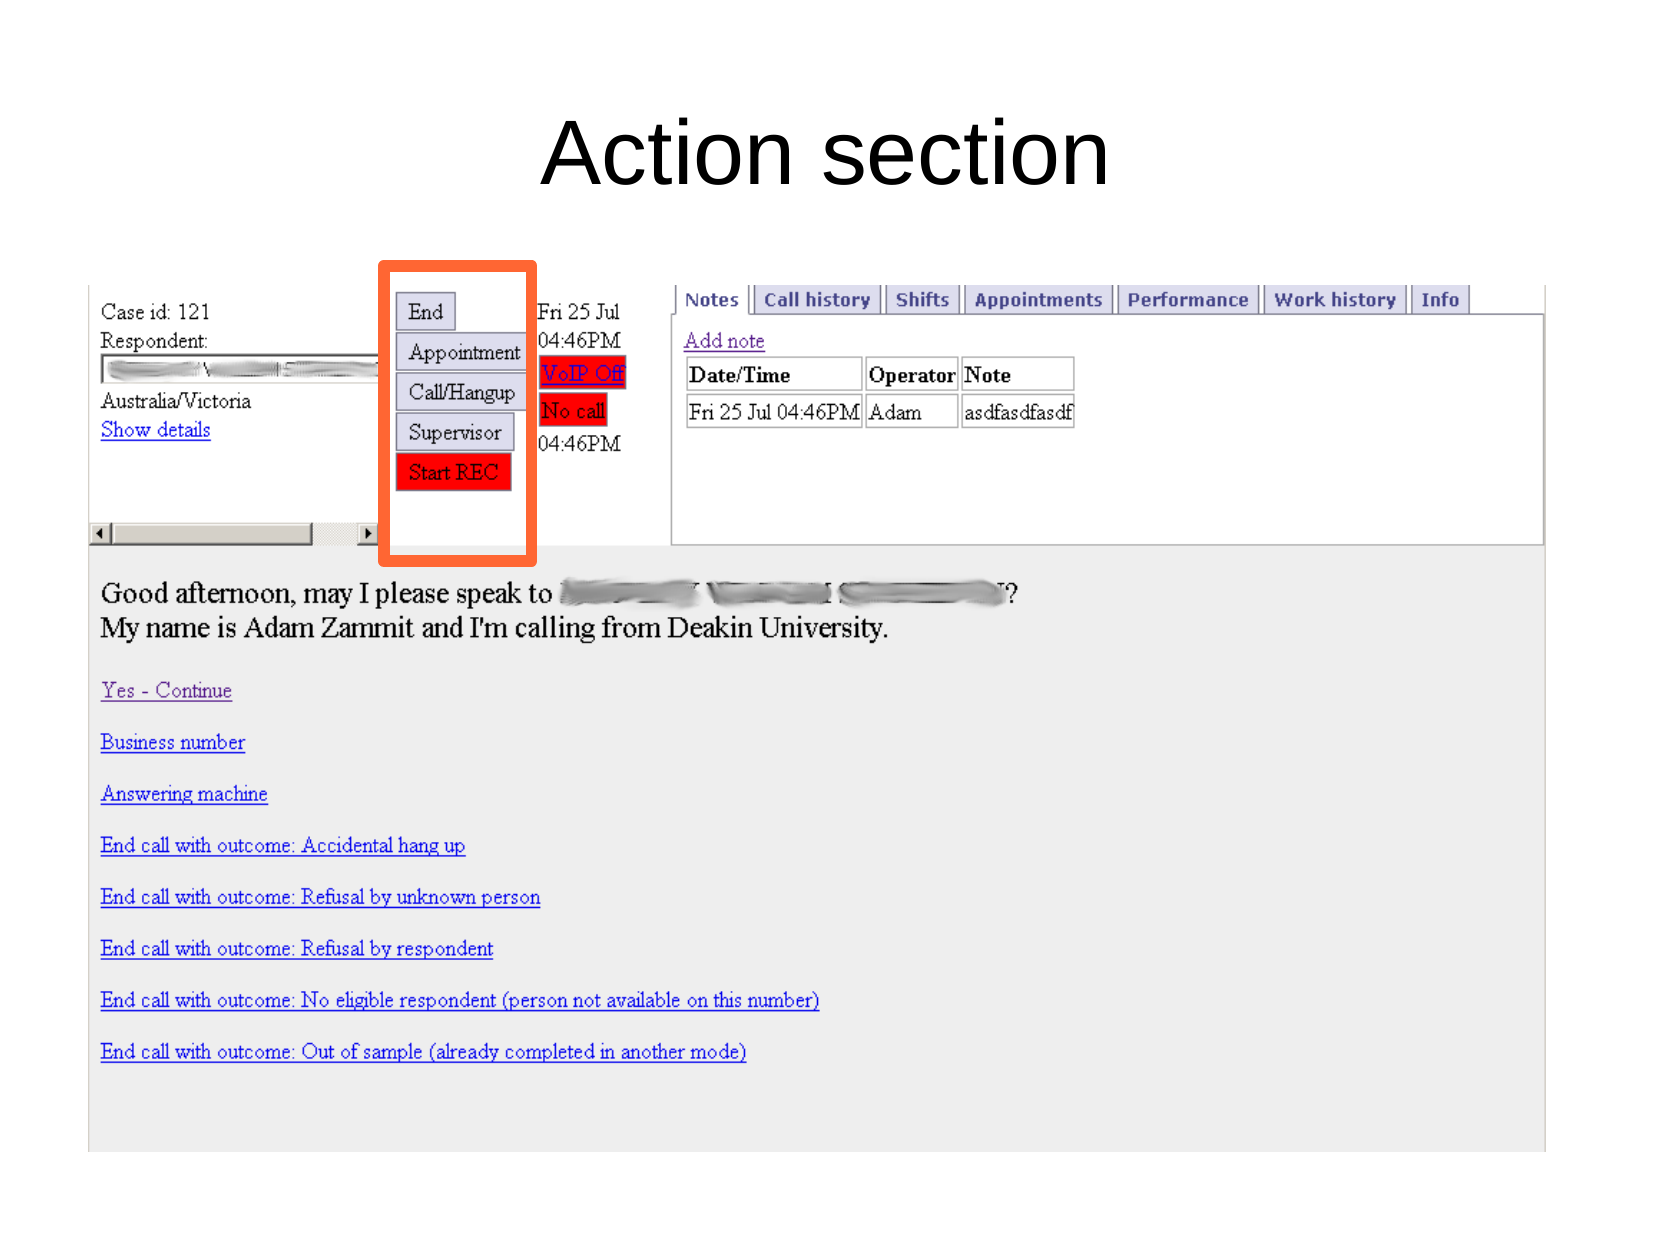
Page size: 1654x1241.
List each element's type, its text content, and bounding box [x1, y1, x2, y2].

picture [390, 285, 526, 555]
picture [88, 285, 1546, 1152]
title Action section [82, 56, 1571, 250]
